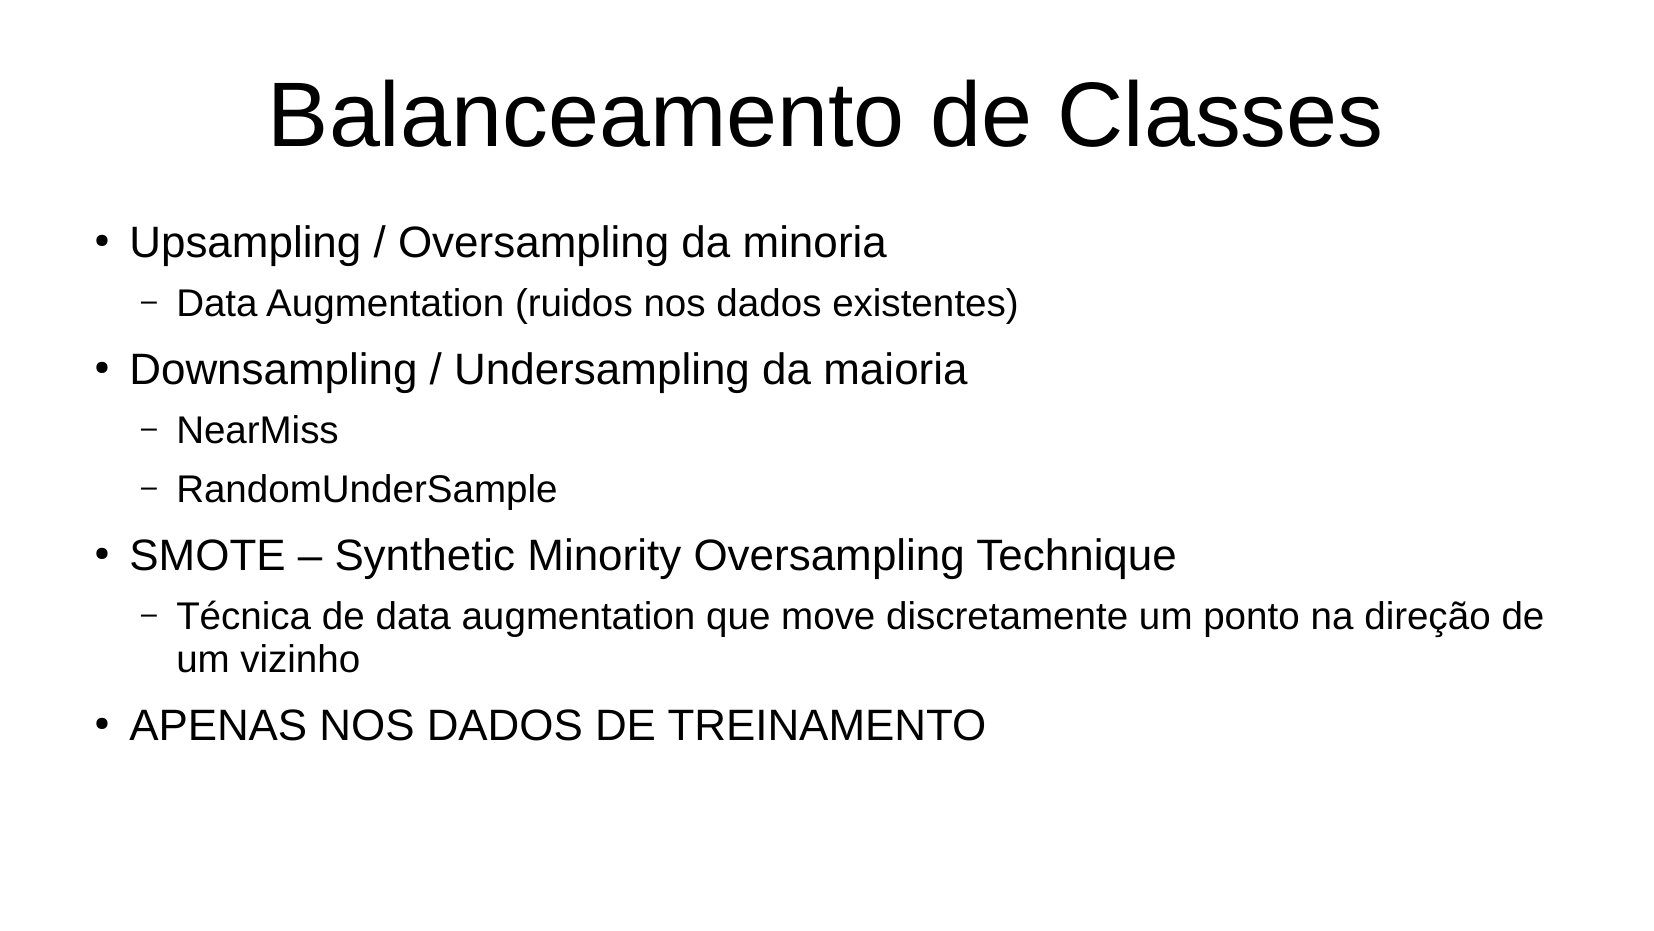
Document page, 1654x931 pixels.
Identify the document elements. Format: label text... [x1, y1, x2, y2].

list Upsampling / Oversampling da minoria Data Augmentation (ruidos nos dados existentes) Downsampling / Undersampling da maioria NearMiss RandomUnderSample SMOTE – Synthetic Minority Oversampling Technique Técnica de data augmentation que move discretamente um ponto na direção de um vizinho APENAS NOS DADOS DE TREINAMENTO [82, 217, 1571, 758]
title Balanceamento de Classes [82, 37, 1571, 193]
